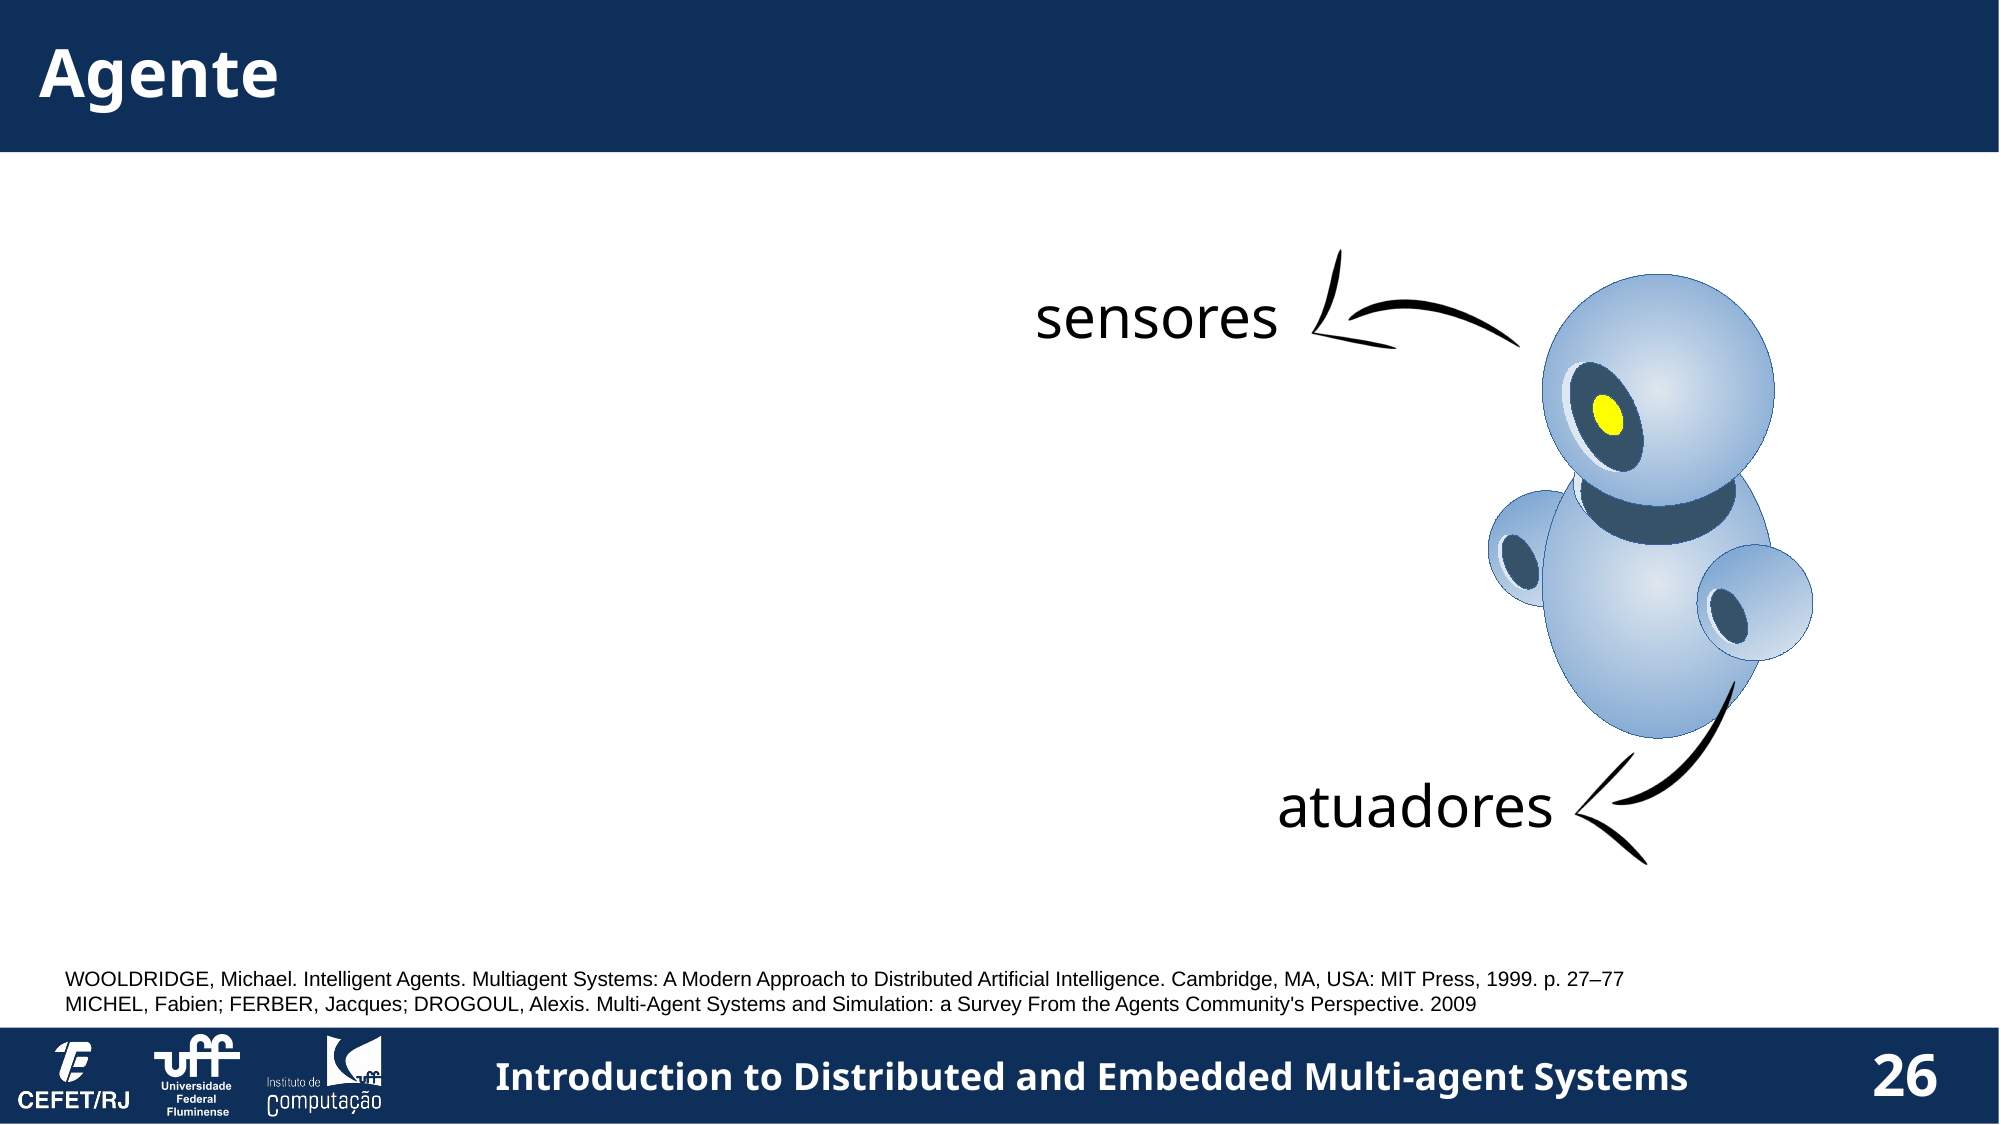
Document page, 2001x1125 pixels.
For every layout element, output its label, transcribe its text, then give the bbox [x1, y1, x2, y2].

picture [1311, 249, 1520, 349]
text_box Agente [25, 23, 1999, 119]
text_box [1488, 274, 1813, 738]
text_box sensores [980, 272, 1335, 358]
text_box WOOLDRIDGE, Michael. Intelligent Agents. Multiagent Systems: A Modern Approach to Distributed Artificial Intelligence. Cambridge, MA, USA: MIT Press, 1999. p. 27–77 MICHEL, Fabien; FERBER, Jacques; DROGOUL, Alexis. Multi-Agent Systems and Simulation: a Survey From the Agents Community's Perspective. 2009 [50, 958, 1969, 1024]
picture [265, 1033, 383, 1117]
picture [153, 1033, 241, 1121]
picture [1593, 679, 1792, 882]
picture [18, 1021, 129, 1125]
text_box atuadores [1238, 761, 1593, 847]
